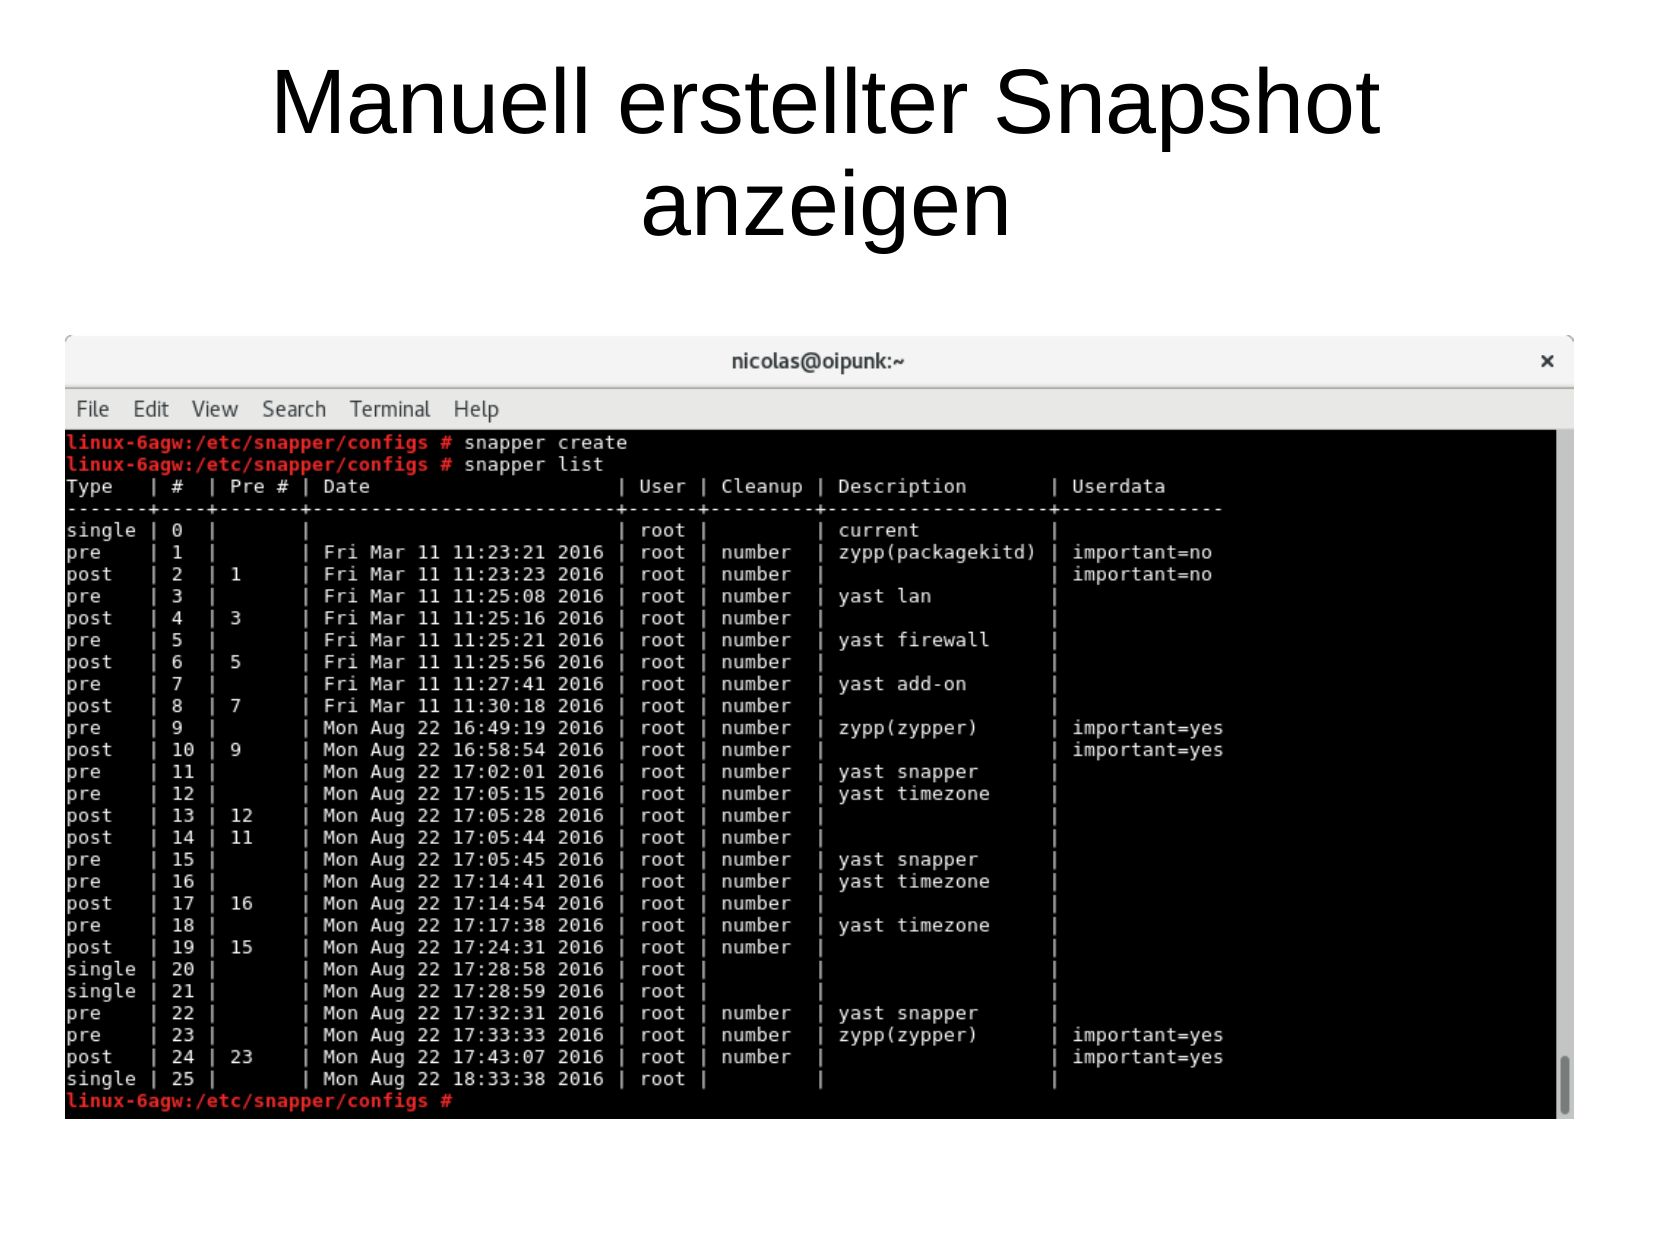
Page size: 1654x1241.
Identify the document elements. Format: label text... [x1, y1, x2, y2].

picture [65, 335, 1574, 1119]
title Manuell erstellter Snapshot anzeigen [82, 49, 1571, 257]
